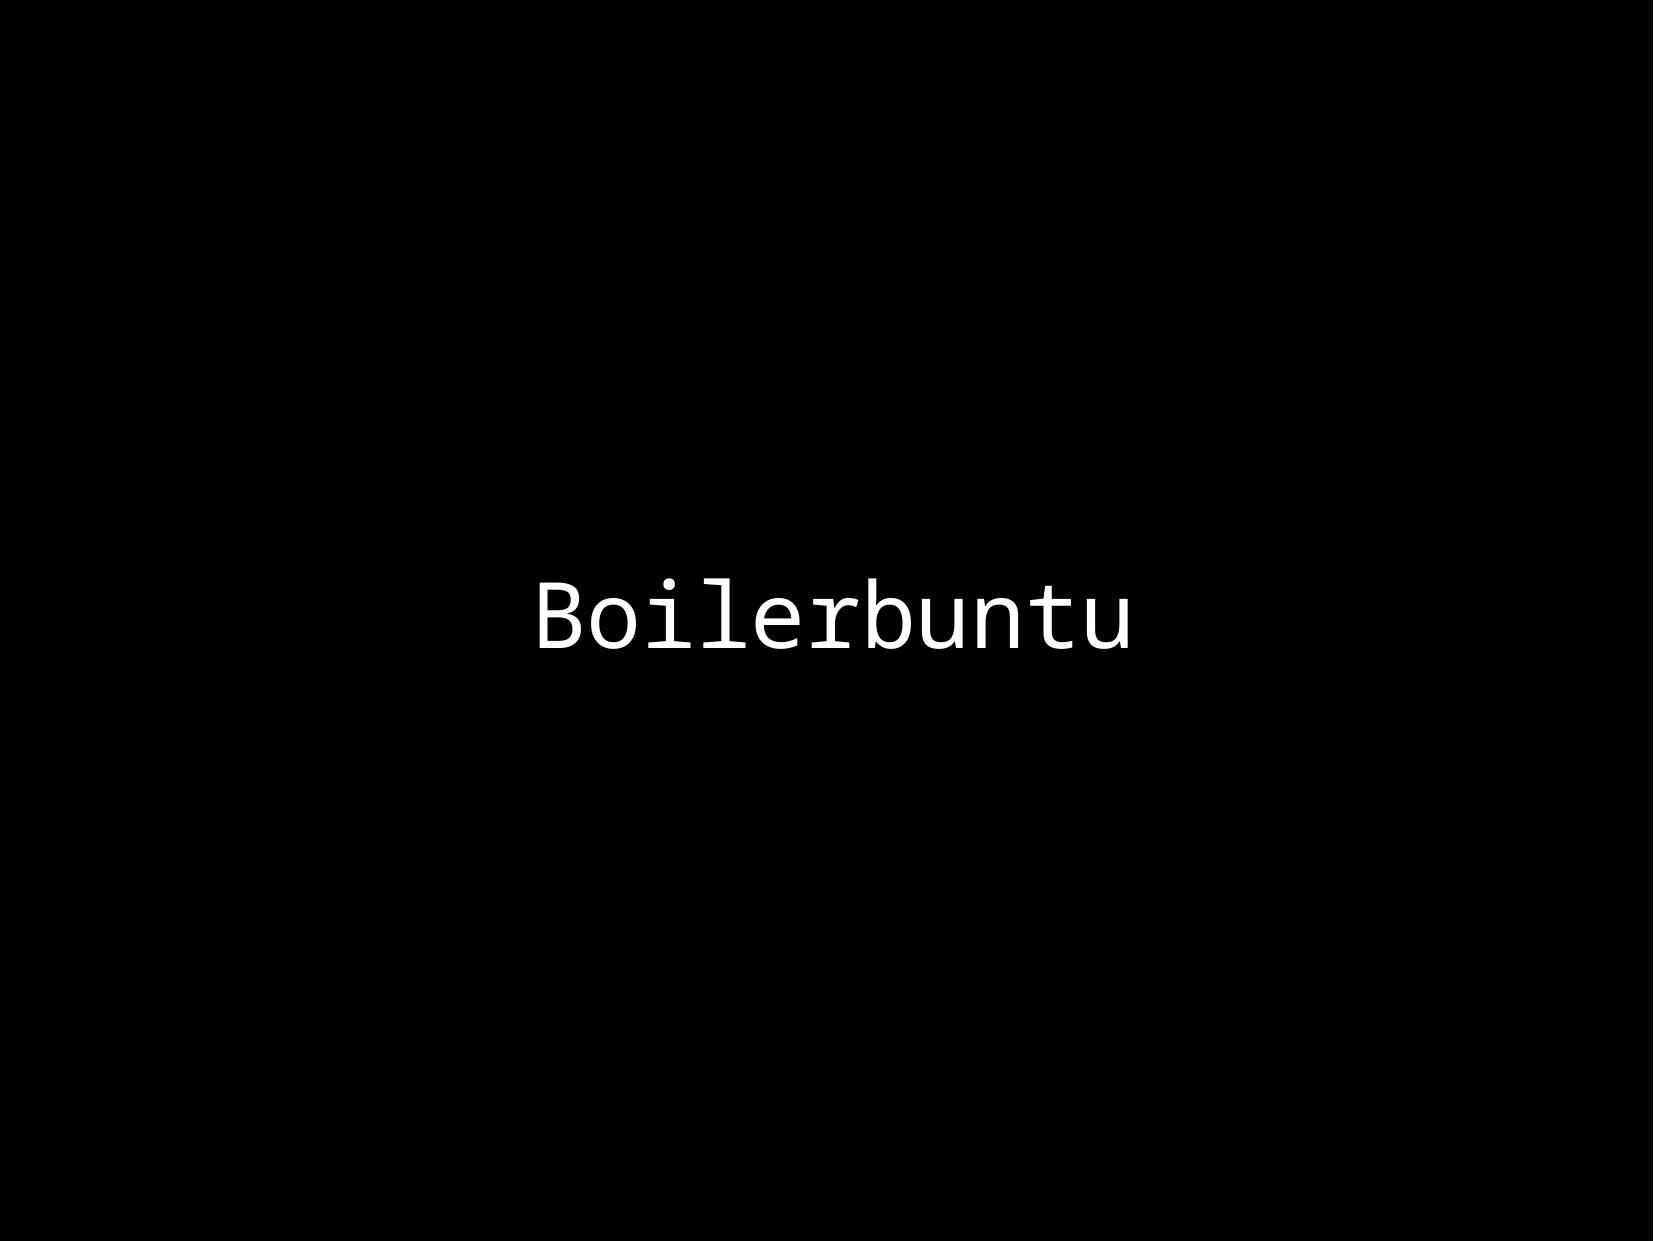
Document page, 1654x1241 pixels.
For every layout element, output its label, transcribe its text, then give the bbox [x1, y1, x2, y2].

title Boilerbuntu [90, 510, 1578, 718]
